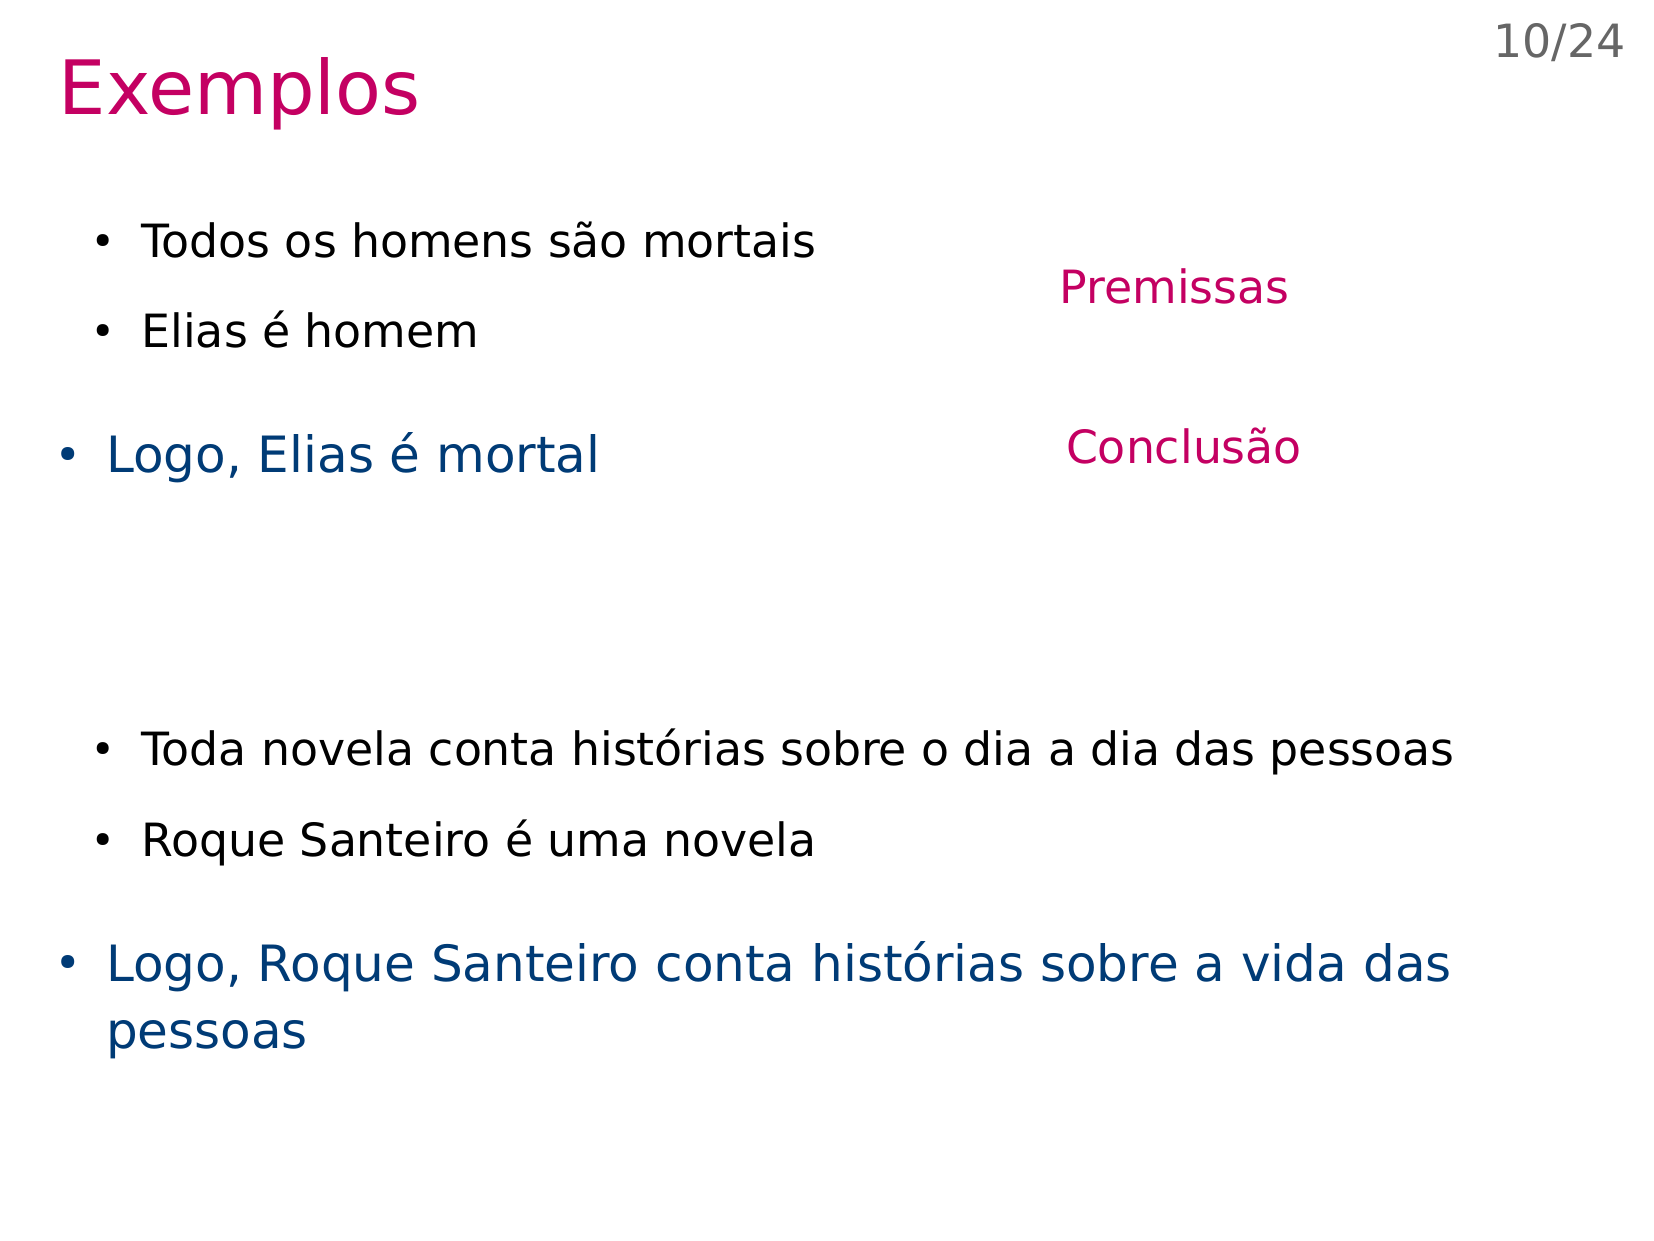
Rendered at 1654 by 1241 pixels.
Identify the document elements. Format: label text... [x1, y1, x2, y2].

text_box Premissas [1045, 253, 1388, 355]
text_box Conclusão [1051, 413, 1418, 487]
list Todos os homens são mortais Elias é homem Logo, Elias é mortal Toda novela conta histórias sobre o dia a dia das pessoas Roque Santeiro é uma novela Logo, Roque Santeiro conta histórias sobre a vida das pessoas [59, 206, 1625, 1211]
title Exemplos [59, 29, 1625, 148]
